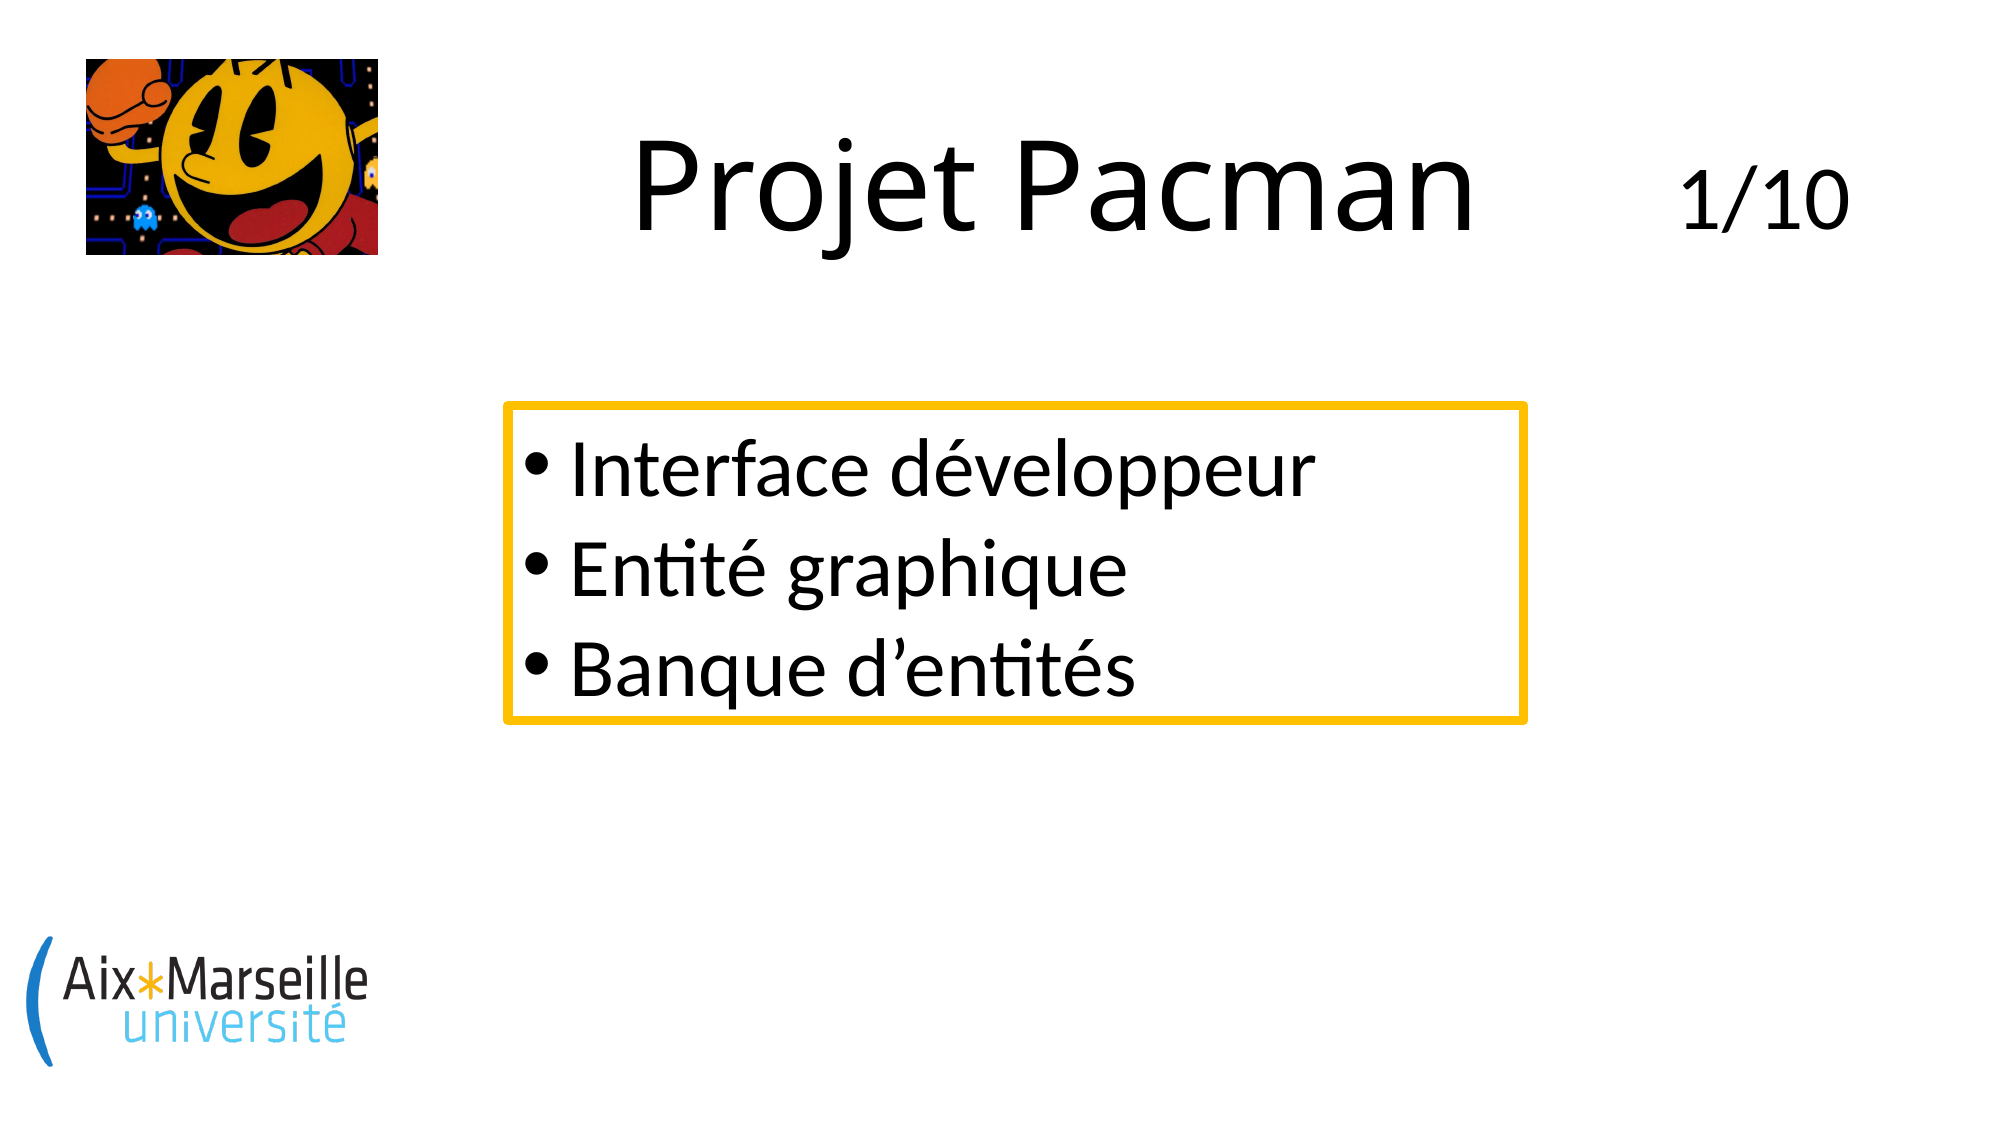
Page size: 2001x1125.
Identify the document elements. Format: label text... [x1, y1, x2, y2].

title Projet Pacman [465, 73, 1644, 265]
picture [0, 903, 425, 1096]
picture [86, 59, 378, 255]
text_box Interface développeur Entité graphique Banque d’entités [507, 405, 1524, 721]
subtitle 1/10 [1559, 142, 1968, 255]
